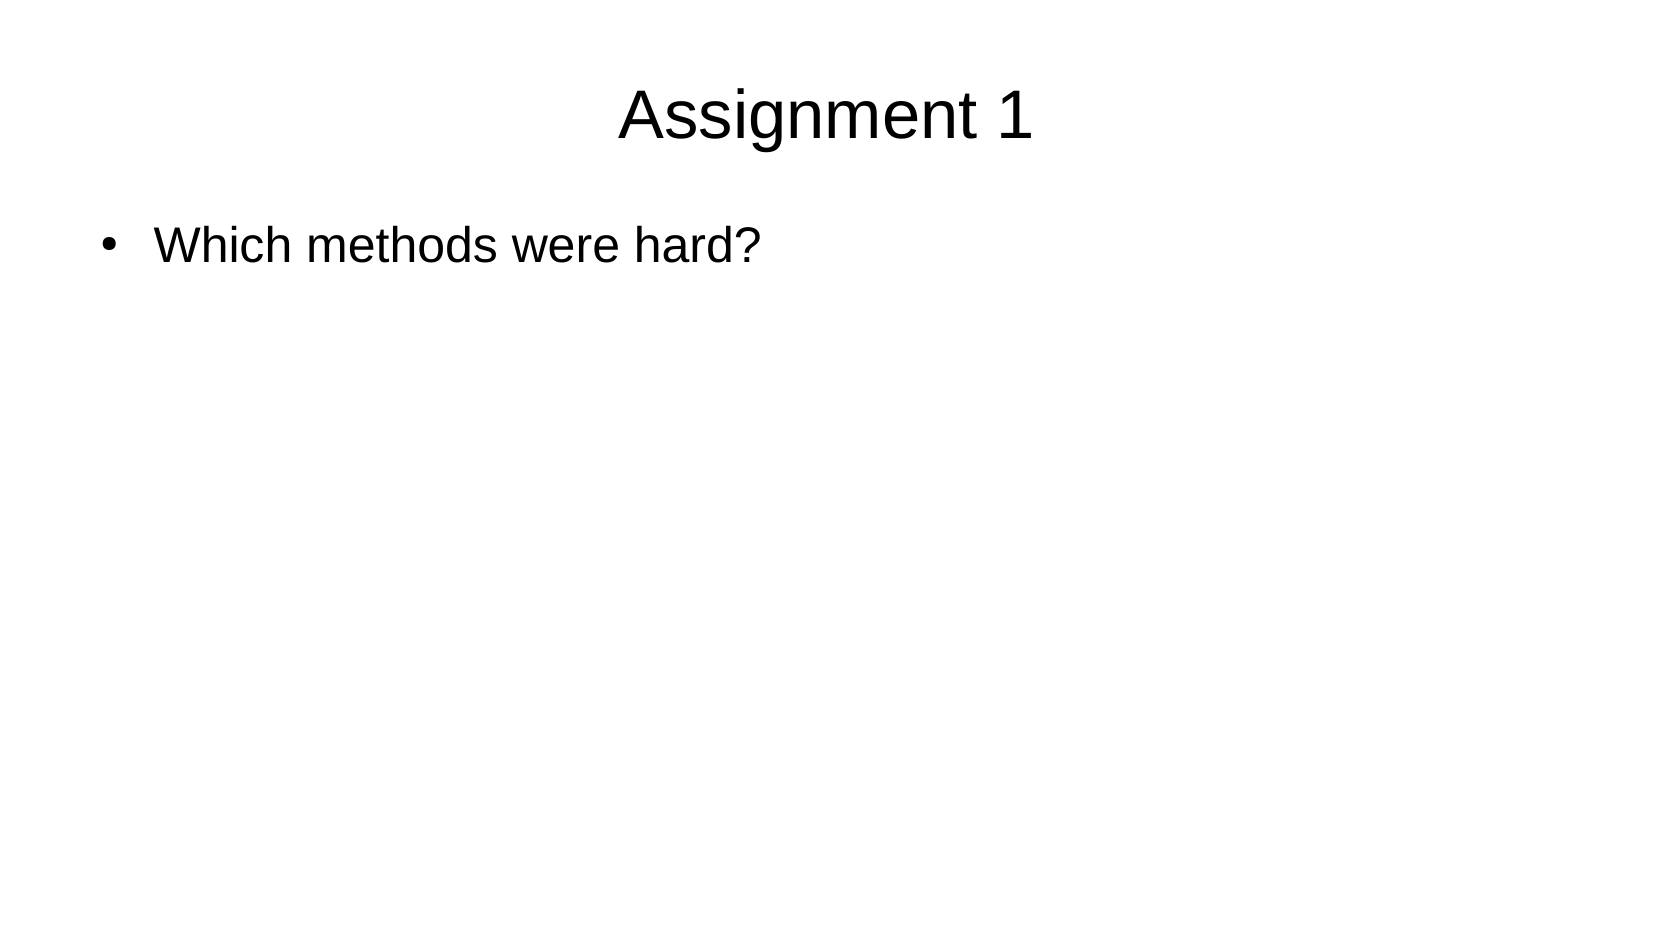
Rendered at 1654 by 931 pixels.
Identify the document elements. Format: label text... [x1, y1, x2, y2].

title Assignment 1 [82, 37, 1571, 193]
list Which methods were hard? [82, 217, 1571, 758]
